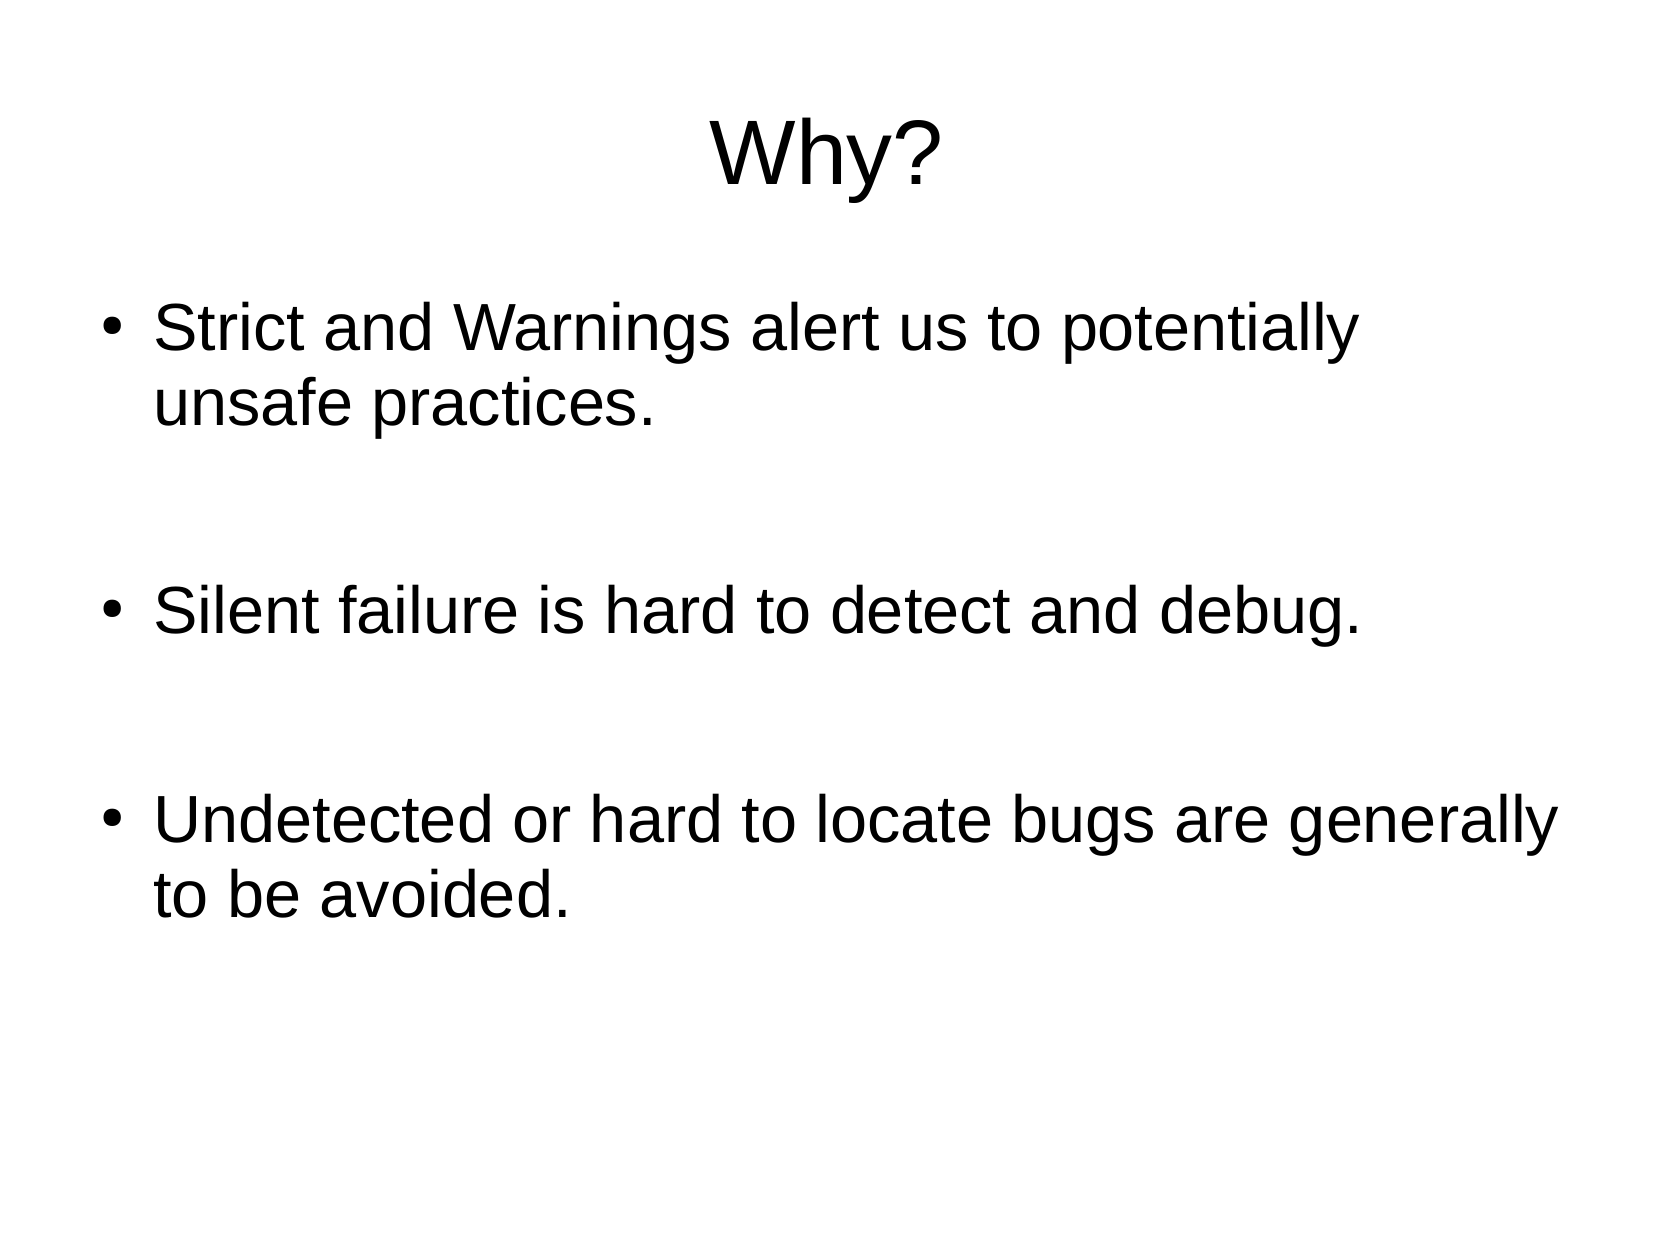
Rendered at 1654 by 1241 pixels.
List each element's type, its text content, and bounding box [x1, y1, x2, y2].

list Strict and Warnings alert us to potentially unsafe practices. Silent failure is hard to detect and debug. Undetected or hard to locate bugs are generally to be avoided. [82, 290, 1571, 1010]
title Why? [82, 49, 1571, 257]
